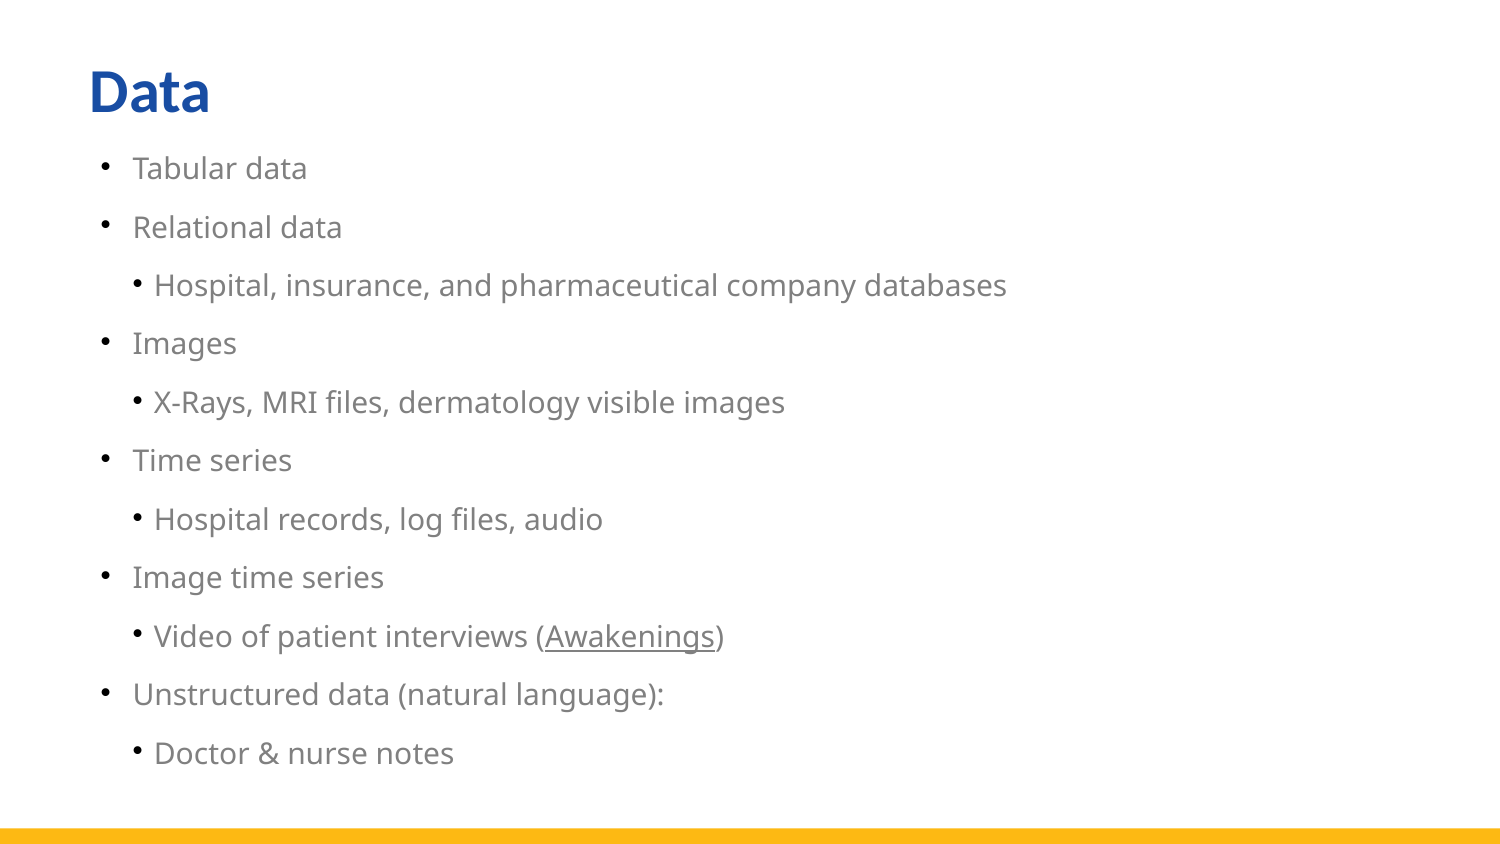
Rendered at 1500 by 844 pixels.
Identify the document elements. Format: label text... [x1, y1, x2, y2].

text_box Data [75, 0, 1425, 197]
text_box Tabular data Relational data Hospital, insurance, and pharmaceutical company databases Images X-Rays, MRI files, dermatology visible images Time series Hospital records, log files, audio Image time series Video of patient interviews (Awakenings) Unstructured data (natural language): Doctor & nurse notes [89, 197, 1365, 780]
